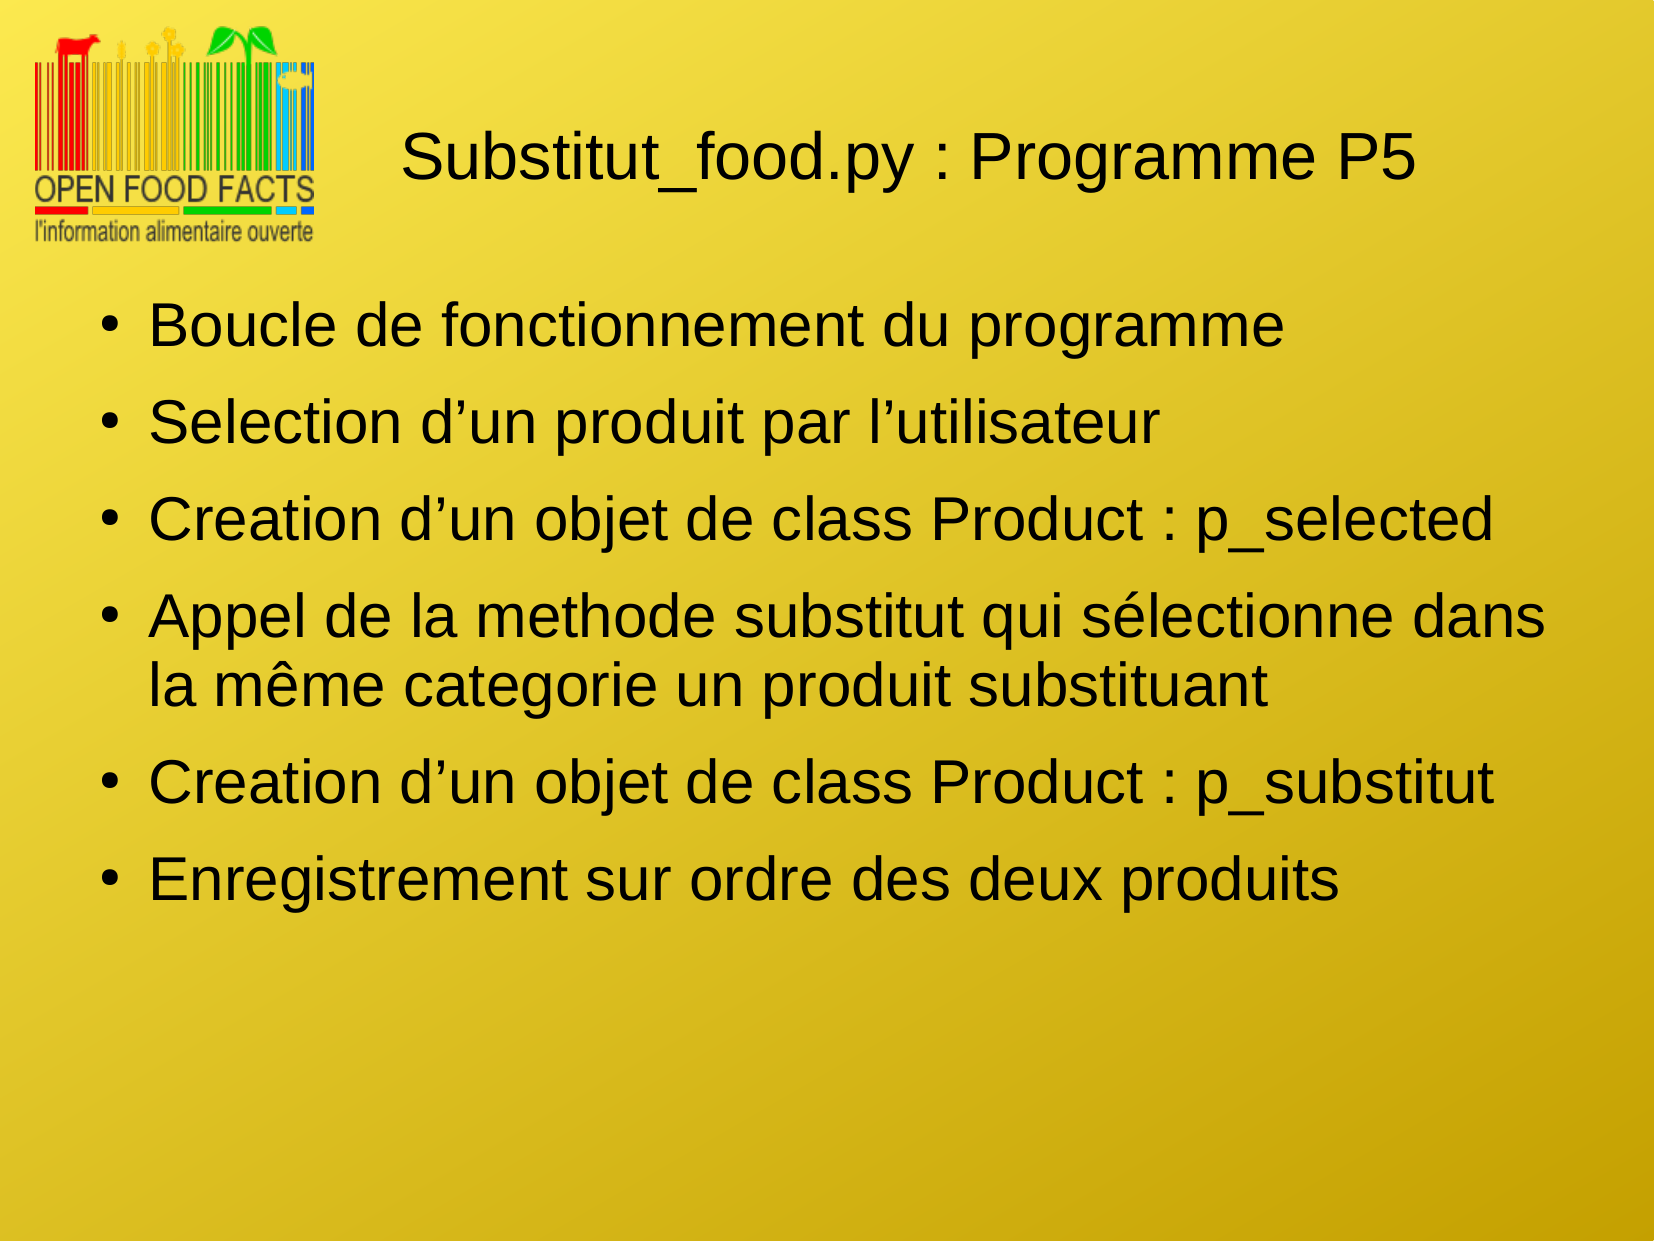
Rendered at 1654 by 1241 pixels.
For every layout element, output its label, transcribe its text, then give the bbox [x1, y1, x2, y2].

picture [35, 22, 314, 257]
list Boucle de fonctionnement du programme Selection d’un produit par l’utilisateur Creation d’un objet de class Product : p_selected Appel de la methode substitut qui sélectionne dans la même categorie un produit substituant Creation d’un objet de class Product : p_substitut Enregistrement sur ordre des deux produits [82, 290, 1571, 1010]
title Substitut_food.py : Programme P5 [165, 52, 1654, 260]
